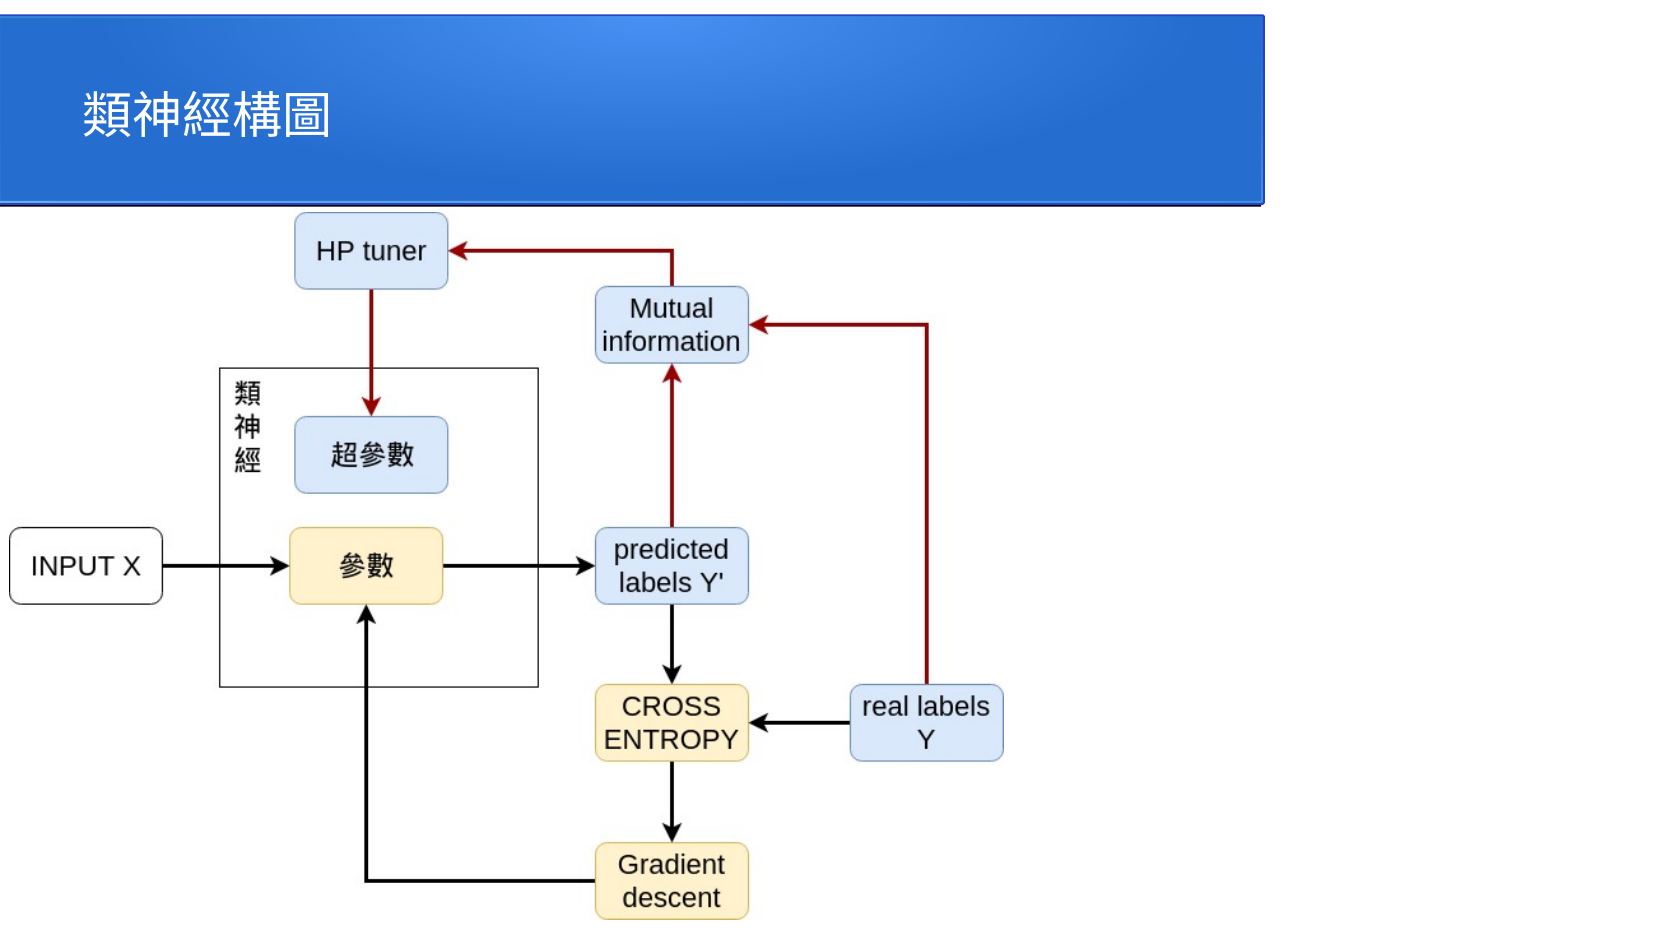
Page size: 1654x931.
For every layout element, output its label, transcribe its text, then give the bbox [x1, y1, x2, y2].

picture [9, 212, 1004, 920]
title 類神經構圖 [82, 35, 1235, 189]
